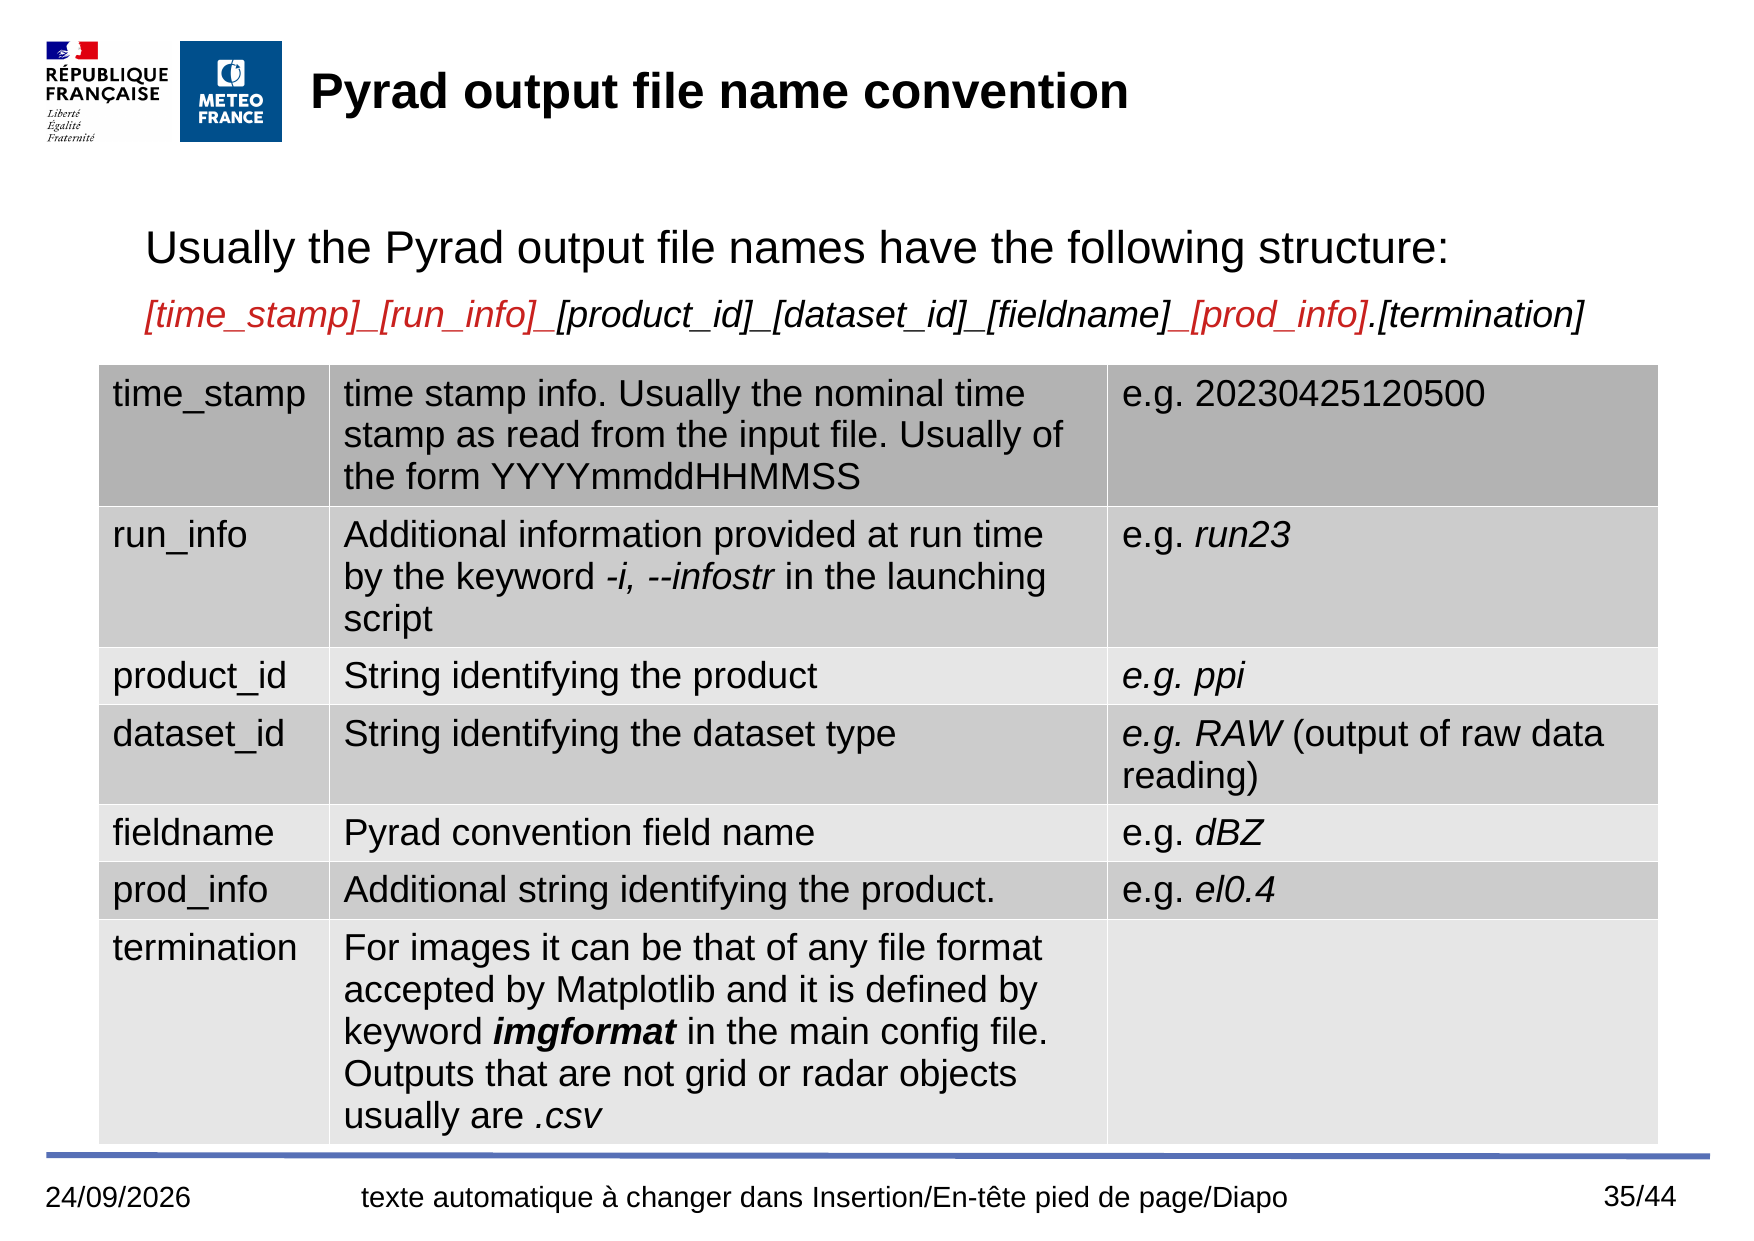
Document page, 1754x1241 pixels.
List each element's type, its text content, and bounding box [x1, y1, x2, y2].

table_cell e.g. run23 [1108, 507, 1658, 647]
table_cell e.g. el0.4 [1108, 862, 1658, 919]
table_cell Additional string identifying the product. [330, 862, 1107, 919]
table_cell e.g. RAW (output of raw data reading) [1108, 705, 1658, 804]
table_header time_stamp [99, 365, 329, 506]
table_cell fieldname [99, 805, 329, 861]
table_cell run_info [99, 507, 329, 647]
table_cell String identifying the product [330, 648, 1107, 704]
picture [180, 41, 282, 142]
table_cell [1108, 920, 1658, 1144]
list Usually the Pyrad output file names have the following structure: [time_stamp]_[run_info]_[product_id]_[dataset_id]_[fieldname]_[prod_info].[termination] [44, 222, 1712, 1118]
table_cell prod_info [99, 862, 329, 919]
table_cell Pyrad convention field name [330, 805, 1107, 861]
table_header e.g. 20230425120500 [1108, 365, 1658, 506]
table_cell Additional information provided at run time by the keyword -i, --infostr in the launching script [330, 507, 1107, 647]
table_cell dataset_id [99, 705, 329, 804]
table_cell e.g. dBZ [1108, 805, 1658, 861]
table_cell e.g. ppi [1108, 648, 1658, 704]
table_cell String identifying the dataset type [330, 705, 1107, 804]
table_header time stamp info. Usually the nominal time stamp as read from the input file. Usually of the form YYYYmmddHHMMSS [330, 365, 1107, 506]
title Pyrad output file name convention [310, 40, 1697, 142]
table_cell product_id [99, 648, 329, 704]
table_cell For images it can be that of any file format accepted by Matplotlib and it is defined by keyword imgformat in the main config file. Outputs that are not grid or radar objects usually are .csv [330, 920, 1107, 1144]
picture [46, 41, 172, 142]
table_cell termination [99, 920, 329, 1144]
